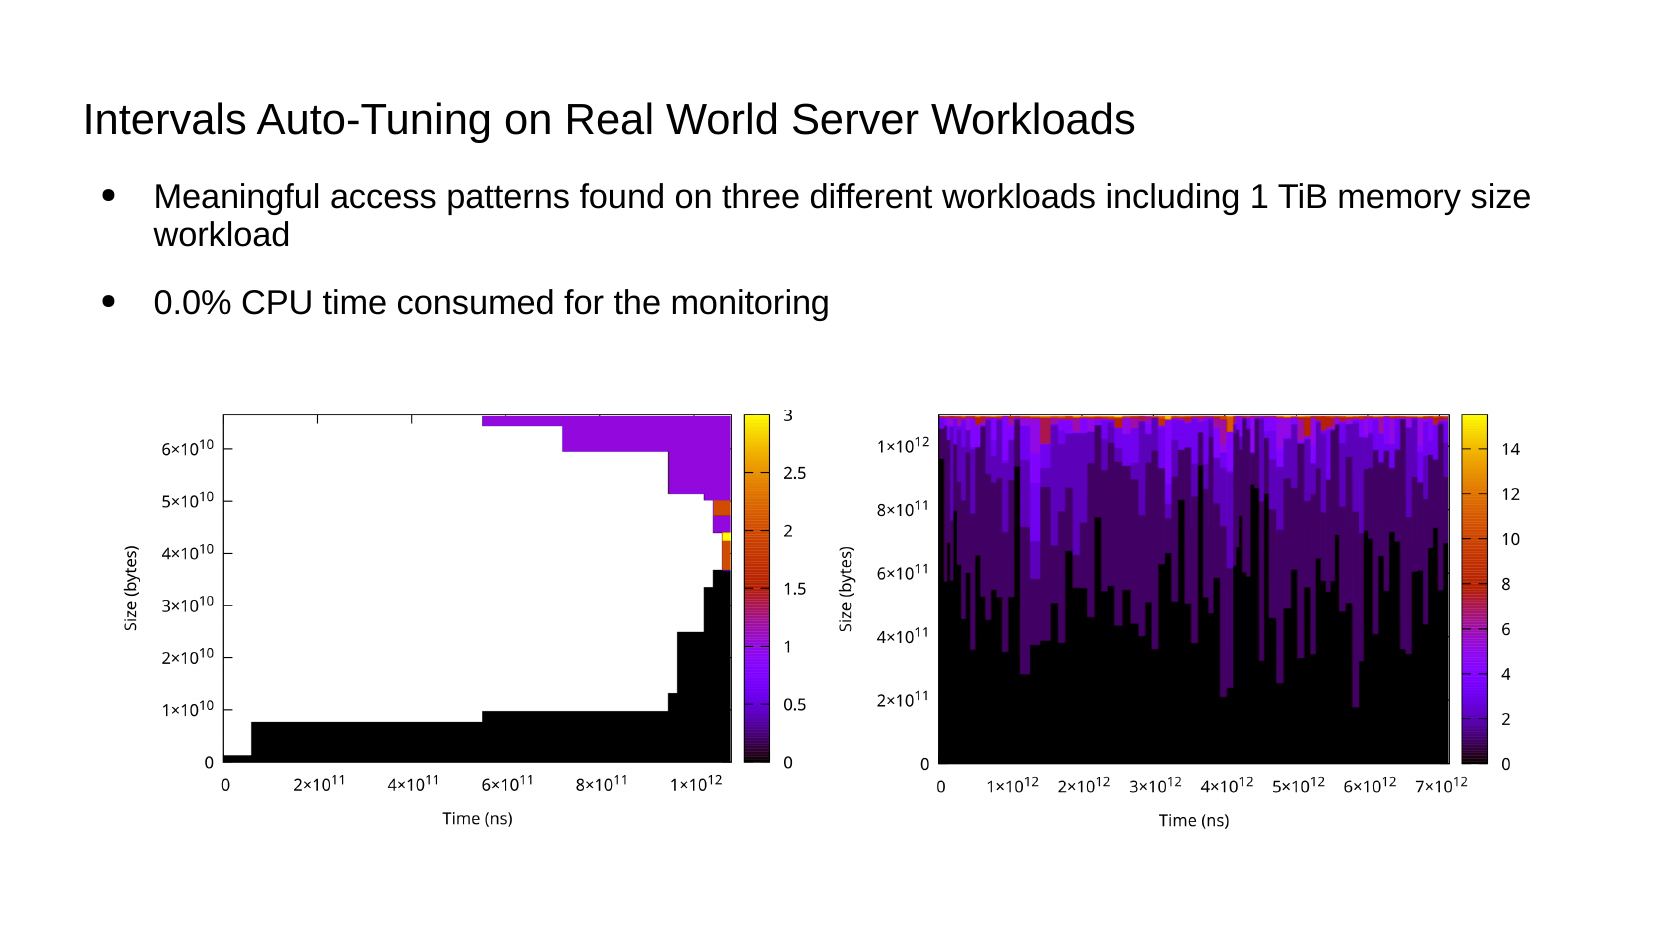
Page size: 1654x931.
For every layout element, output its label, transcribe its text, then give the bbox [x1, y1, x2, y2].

picture [836, 410, 1524, 831]
list Meaningful access patterns found on three different workloads including 1 TiB memory size workload 0.0% CPU time consumed for the monitoring [82, 177, 1571, 833]
picture [121, 410, 806, 829]
title Intervals Auto-Tuning on Real World Server Workloads [82, 81, 1571, 157]
